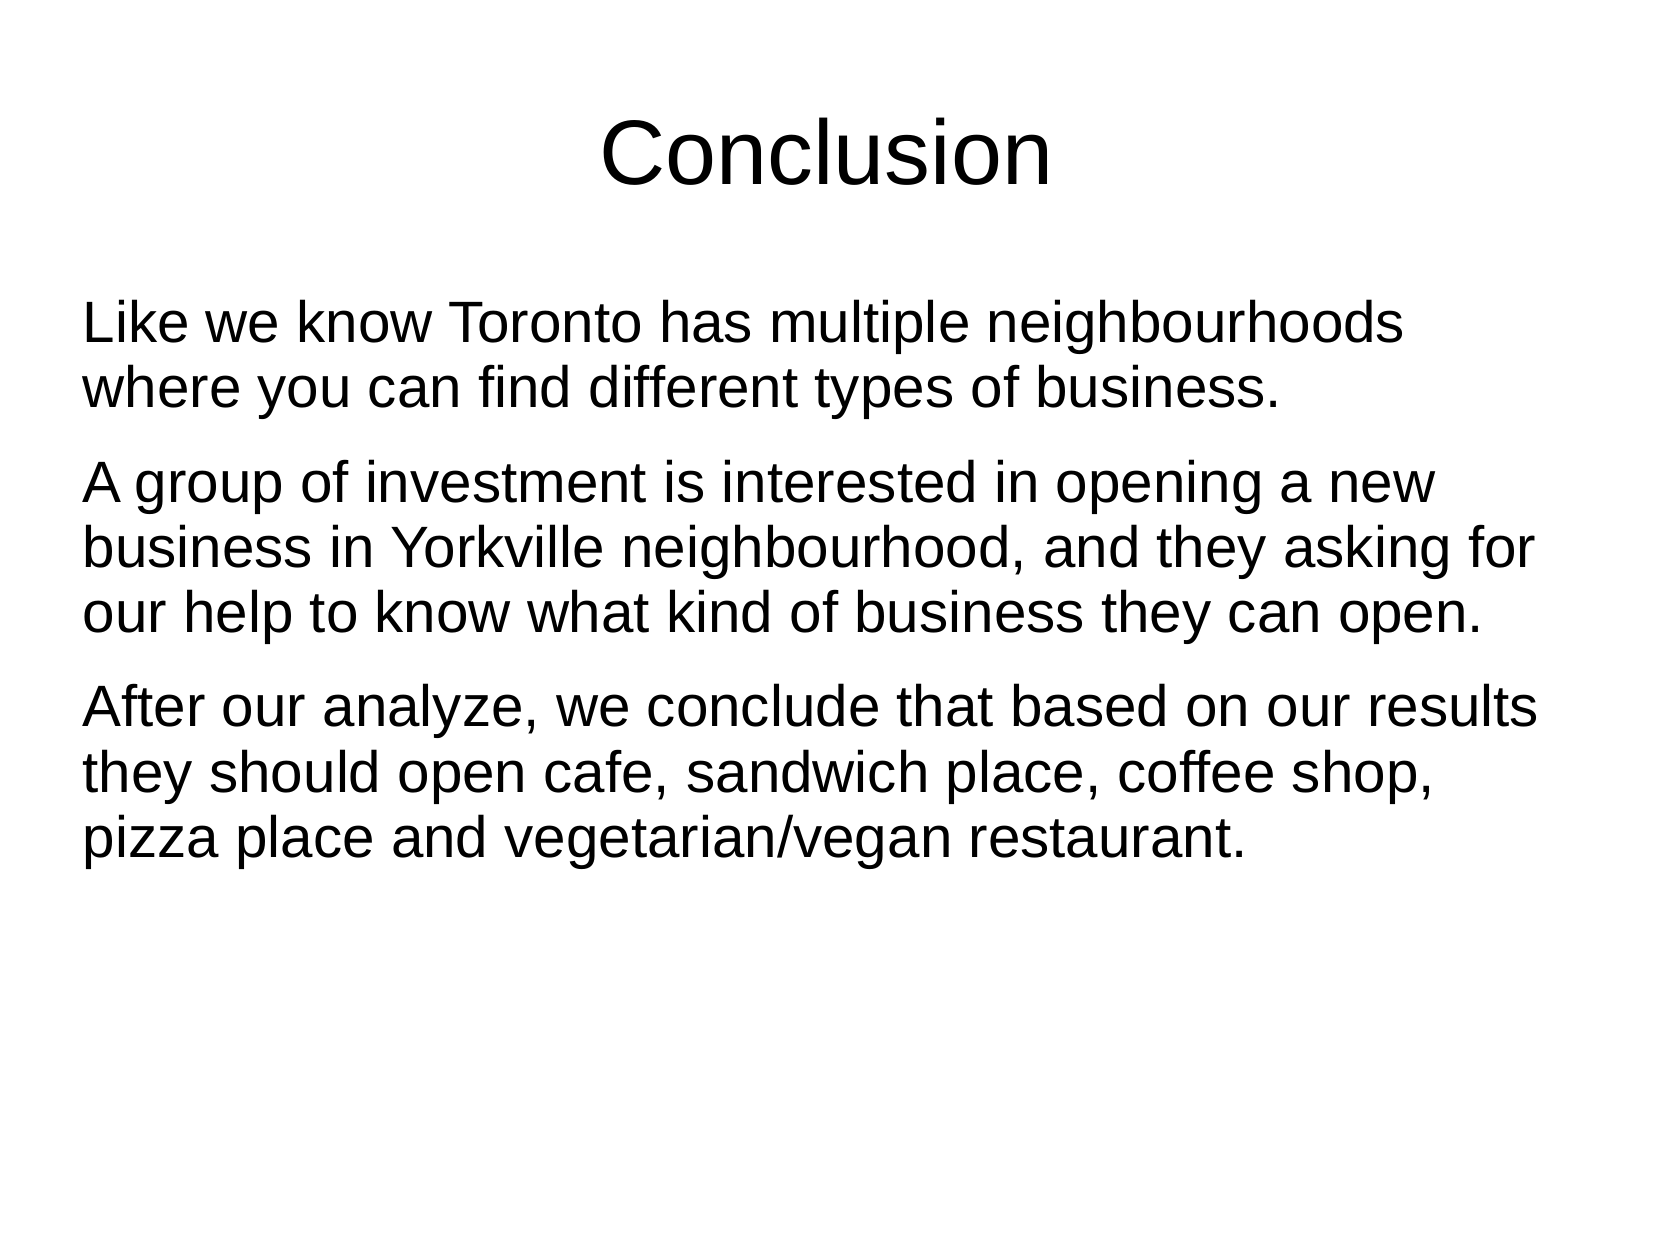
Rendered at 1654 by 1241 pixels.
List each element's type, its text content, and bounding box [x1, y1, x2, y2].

title Conclusion [82, 49, 1571, 257]
list Like we know Toronto has multiple neighbourhoods where you can find different types of business. A group of investment is interested in opening a new business in Yorkville neighbourhood, and they asking for our help to know what kind of business they can open. After our analyze, we conclude that based on our results they should open cafe, sandwich place, coffee shop, pizza place and vegetarian/vegan restaurant. [82, 290, 1571, 1109]
